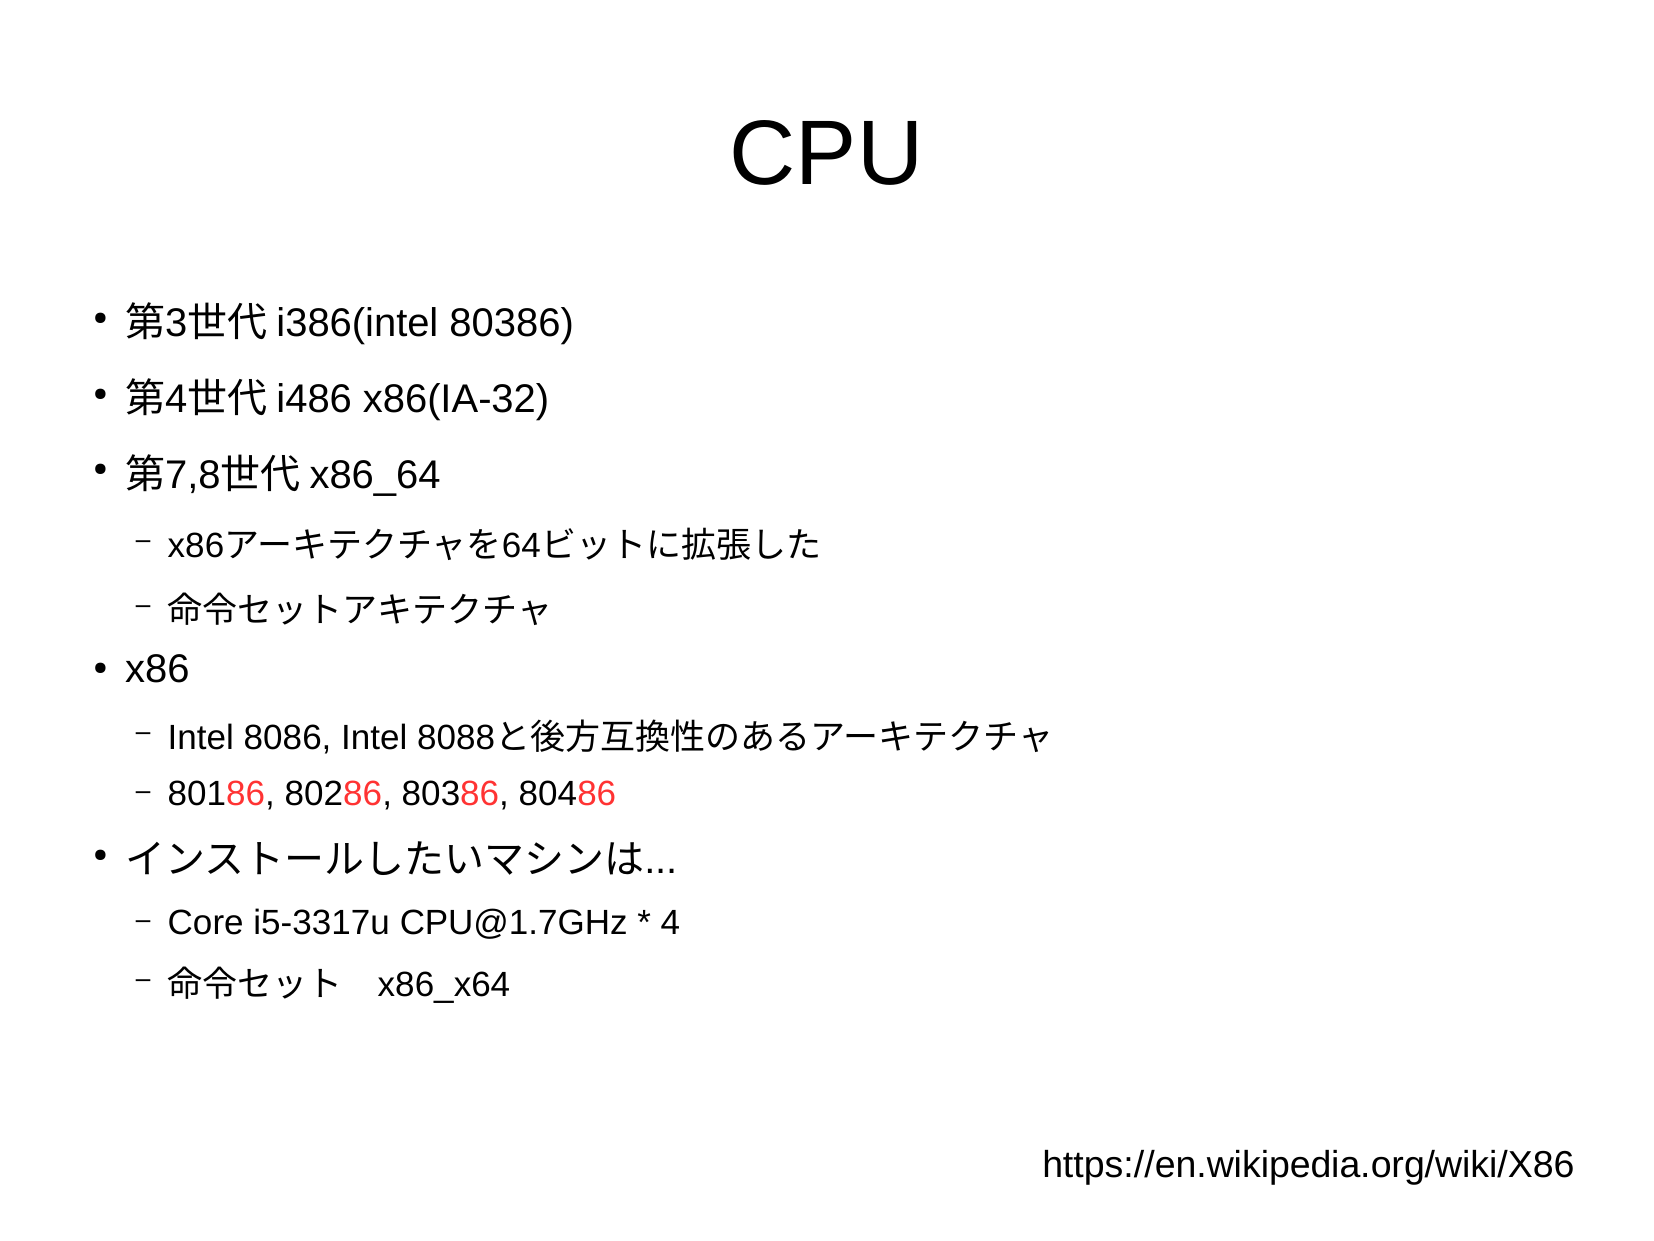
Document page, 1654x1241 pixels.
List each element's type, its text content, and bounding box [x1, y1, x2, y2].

text_box https://en.wikipedia.org/wiki/X86 [1027, 1136, 1590, 1193]
title CPU [82, 49, 1571, 257]
list 第3世代 i386(intel 80386) 第4世代 i486 x86(IA-32) 第7,8世代 x86_64 x86アーキテクチャを64ビットに拡張した 命令セットアキテクチャ x86 Intel 8086, Intel 8088と後方互換性のあるアーキテクチャ 80186, 80286, 80386, 80486 インストールしたいマシンは... Core i5-3317u CPU@1.7GHz * 4 命令セット x86_x64 [82, 290, 1571, 1010]
